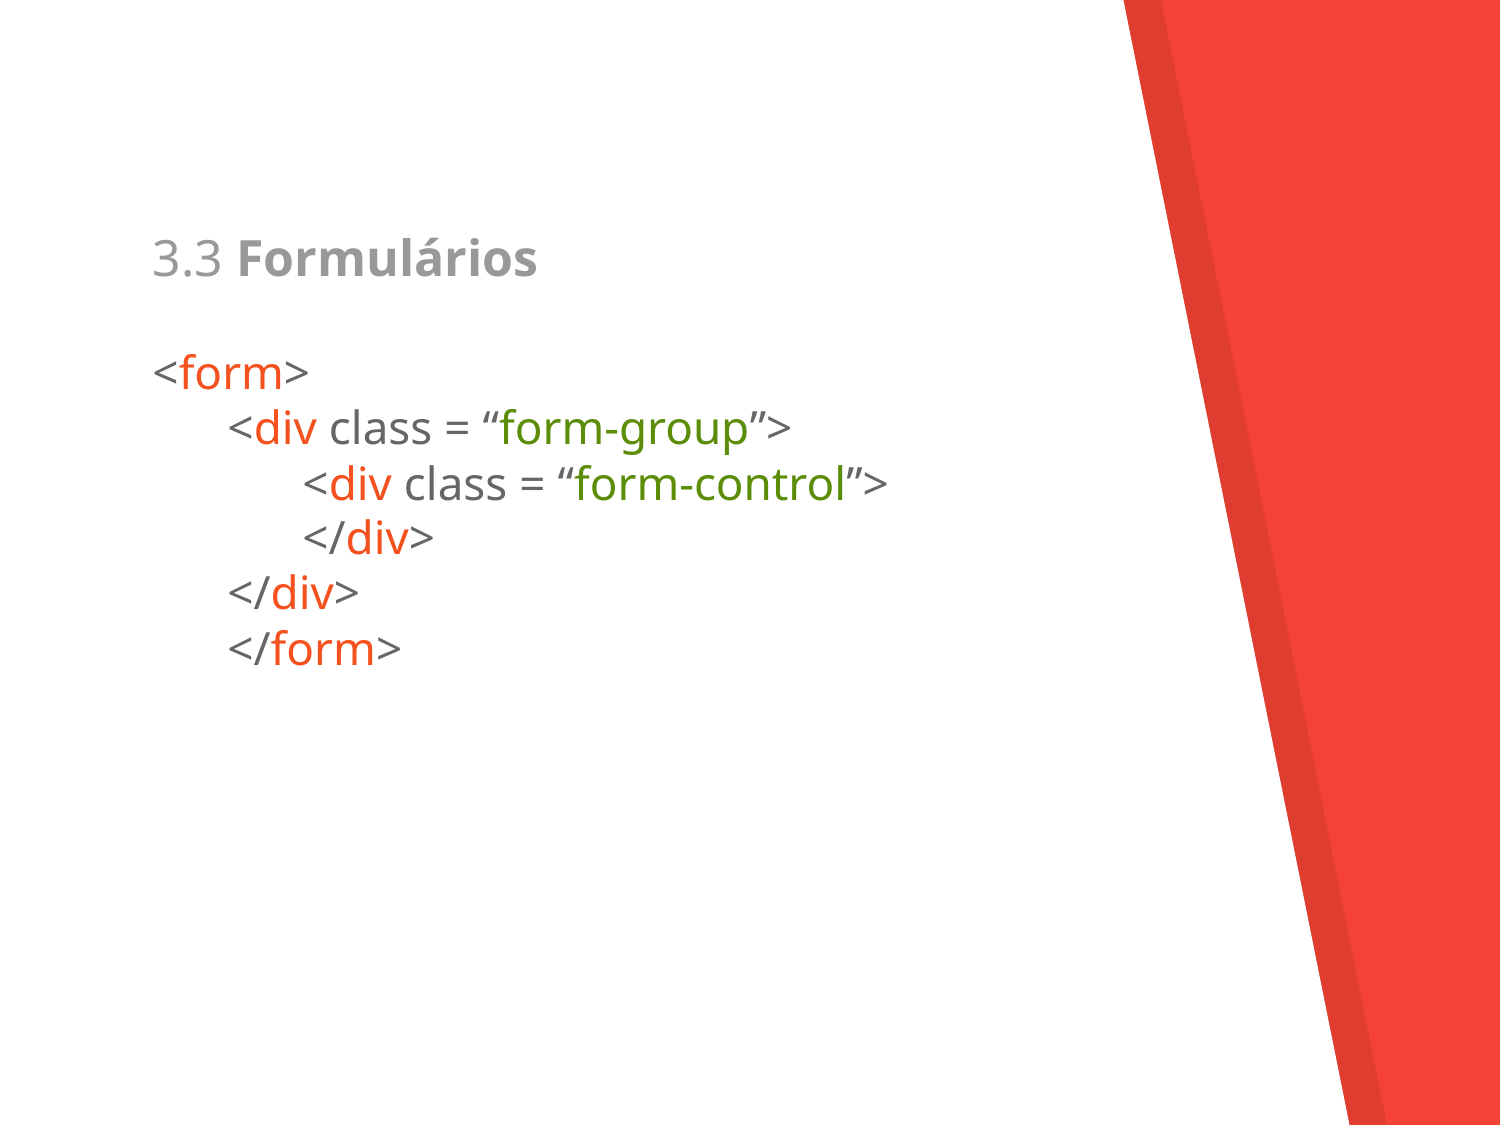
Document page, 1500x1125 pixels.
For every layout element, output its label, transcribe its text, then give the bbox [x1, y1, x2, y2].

title 3.3 Formulários [137, 195, 1011, 302]
list <form> <div class = “form-group”> <div class = “form-control”> </div> </div> </form> [137, 329, 1011, 823]
